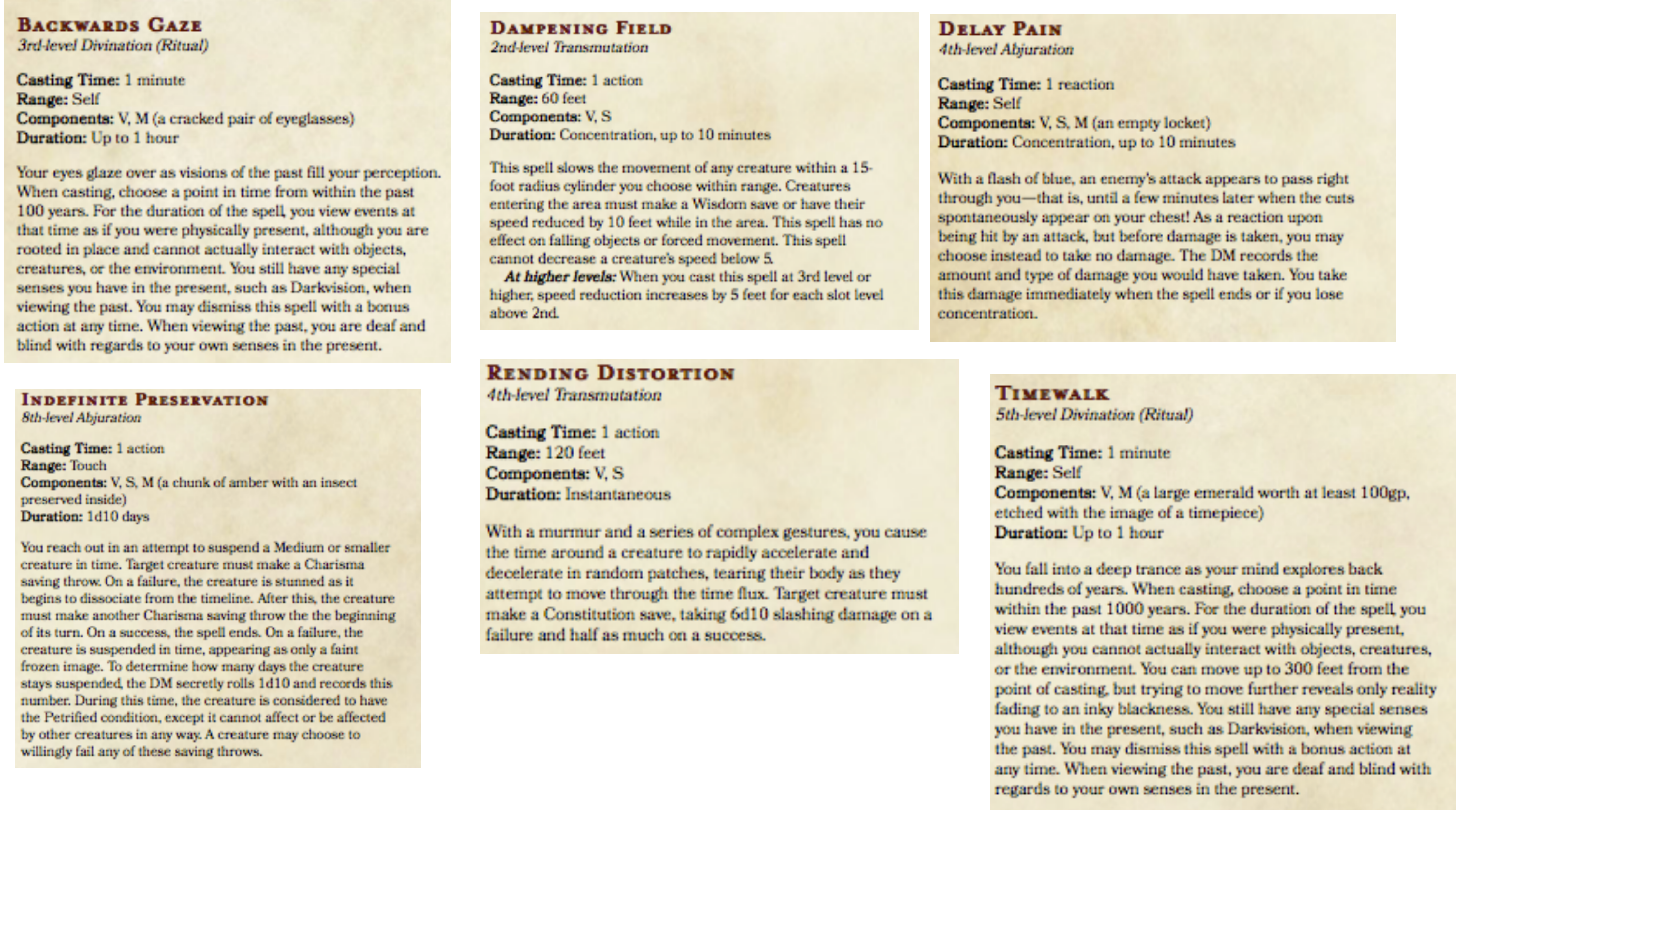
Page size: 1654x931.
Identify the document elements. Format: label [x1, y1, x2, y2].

picture [15, 389, 421, 768]
picture [930, 14, 1396, 342]
picture [990, 374, 1456, 811]
picture [480, 12, 919, 331]
picture [4, 0, 451, 363]
picture [480, 359, 959, 654]
